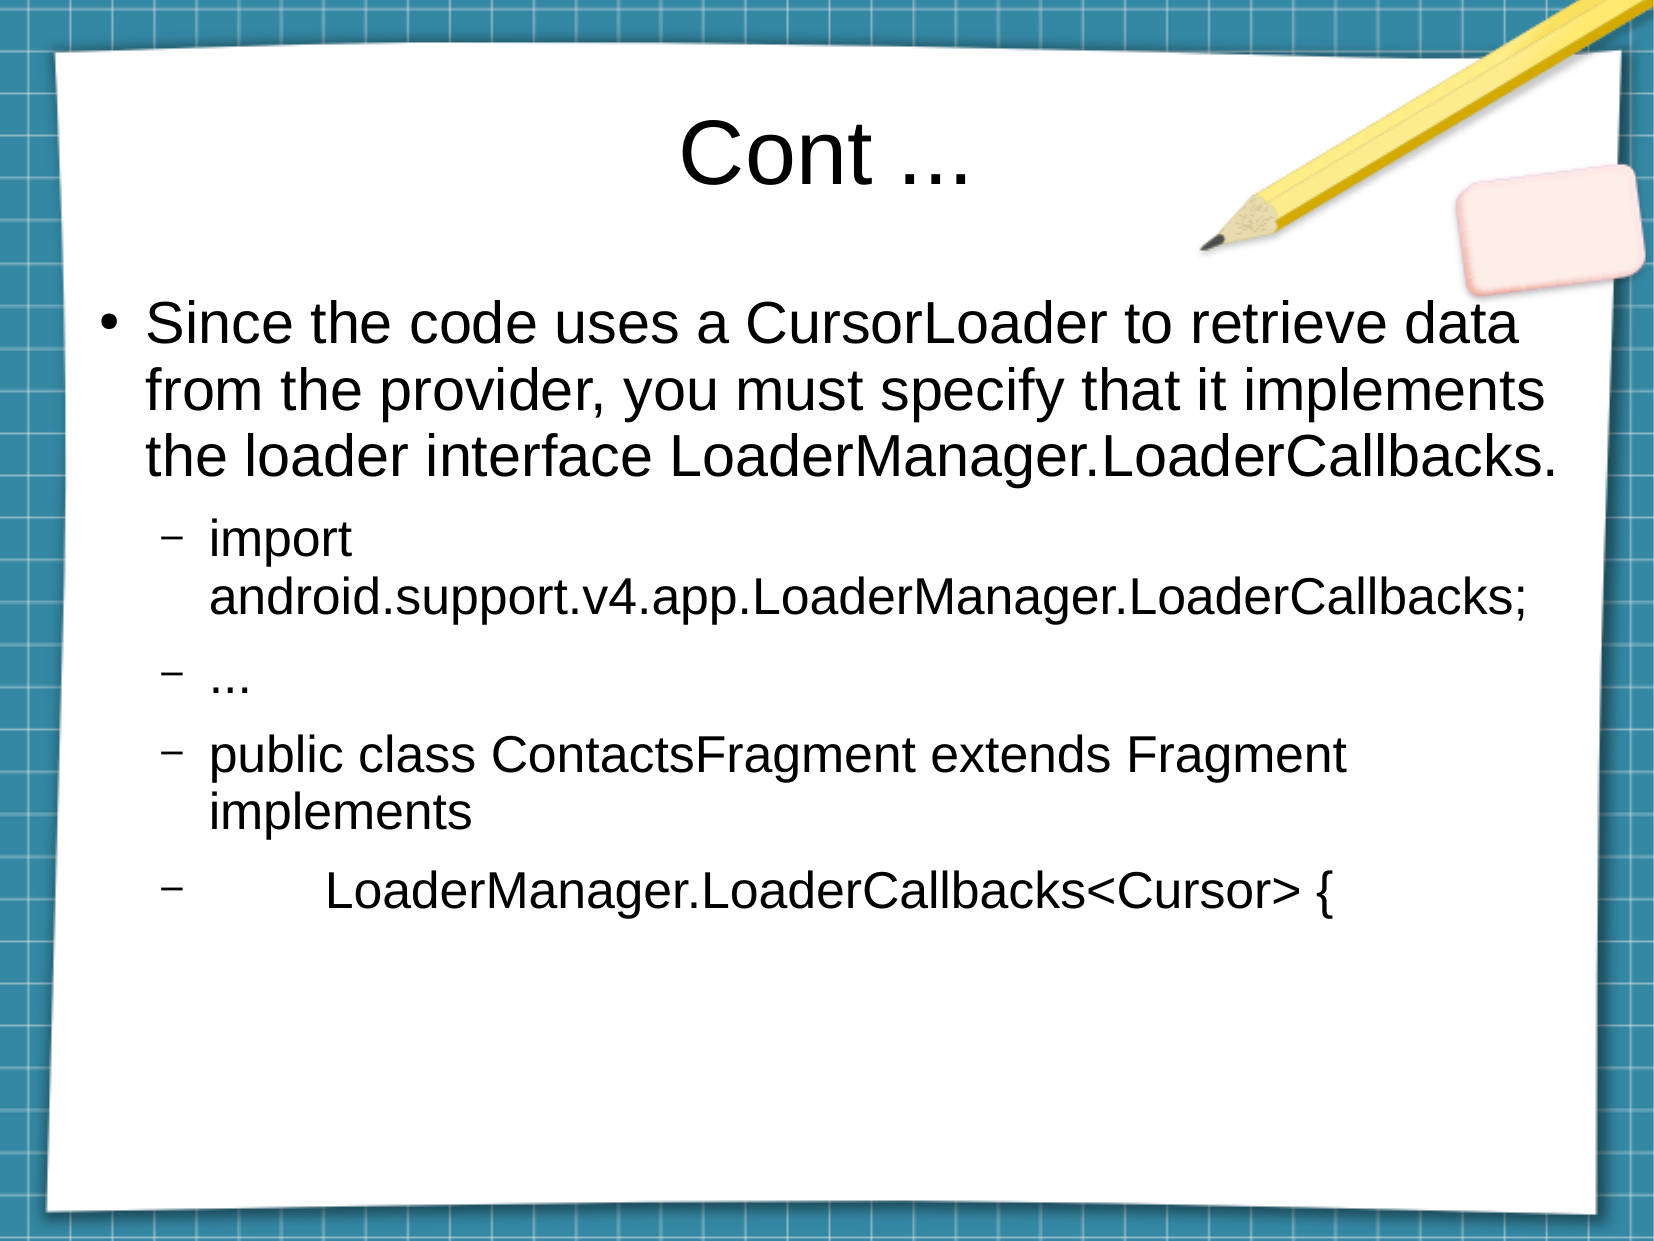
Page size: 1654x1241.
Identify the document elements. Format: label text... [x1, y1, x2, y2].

picture [0, 0, 1654, 1241]
list Since the code uses a CursorLoader to retrieve data from the provider, you must specify that it implements the loader interface LoaderManager.LoaderCallbacks. import android.support.v4.app.LoaderManager.LoaderCallbacks; ... public class ContactsFragment extends Fragment implements LoaderManager.LoaderCallbacks<Cursor> { [82, 290, 1571, 1010]
title Cont ... [82, 49, 1571, 257]
